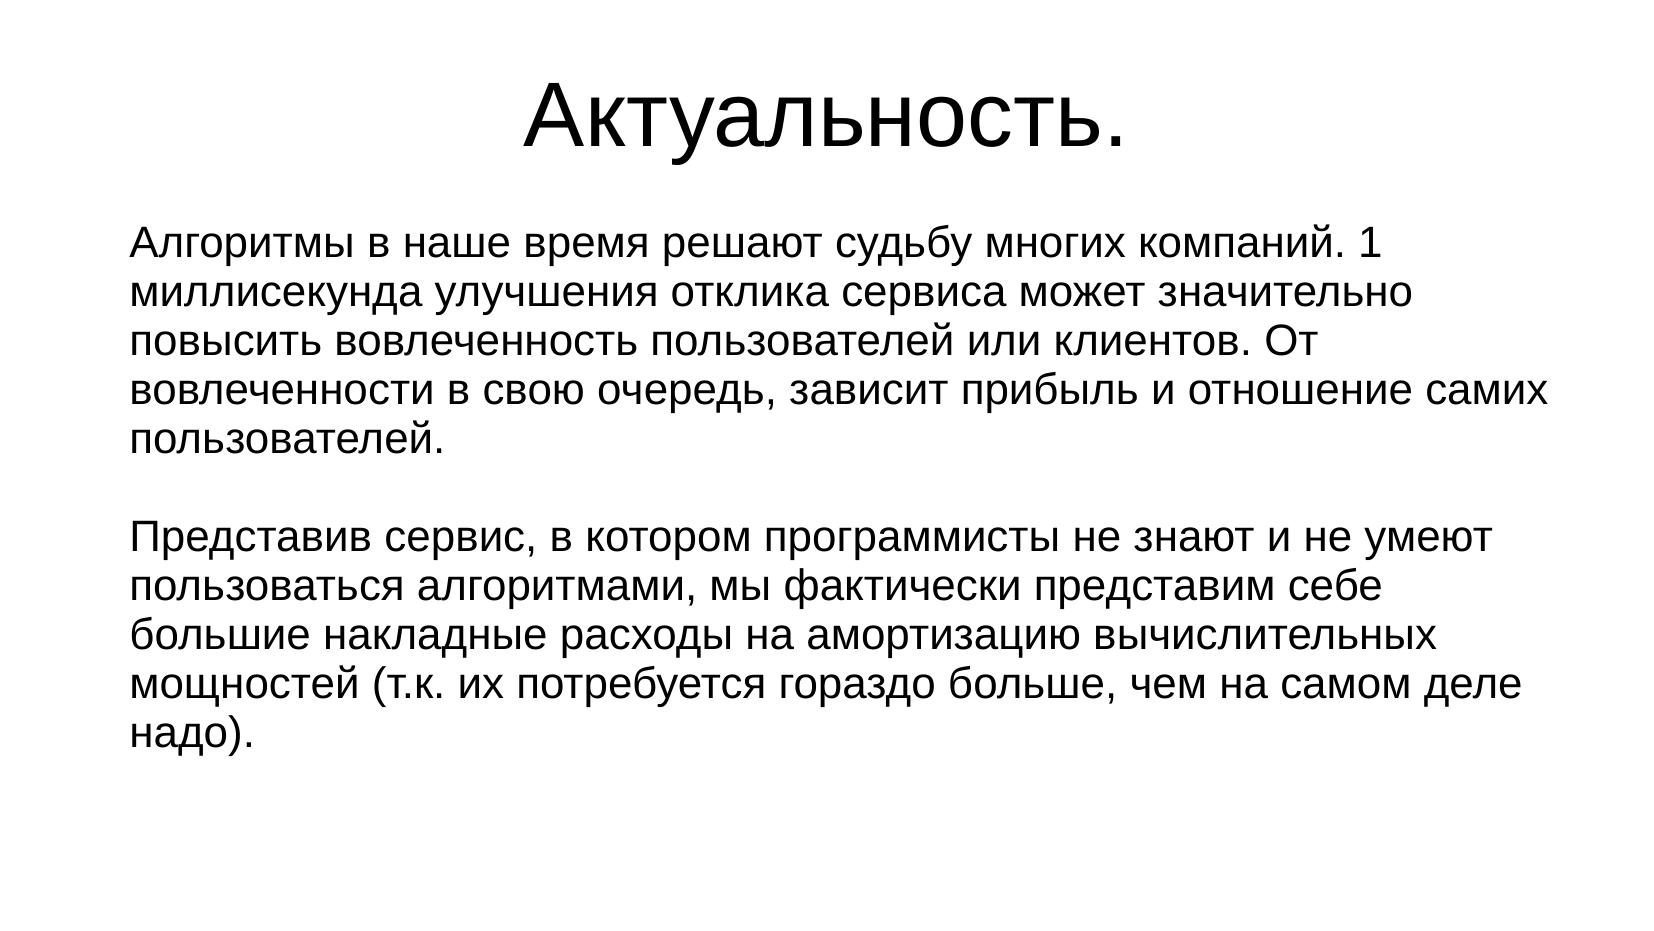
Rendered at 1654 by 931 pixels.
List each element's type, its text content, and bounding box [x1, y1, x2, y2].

list Алгоритмы в наше время решают судьбу многих компаний. 1 миллисекунда улучшения отклика сервиса может значительно повысить вовлеченность пользователей или клиентов. От вовлеченности в свою очередь, зависит прибыль и отношение самих пользователей. Представив сервис, в котором программисты не знают и не умеют пользоваться алгоритмами, мы фактически представим себе большие накладные расходы на амортизацию вычислительных мощностей (т.к. их потребуется гораздо больше, чем на самом деле надо). [82, 217, 1571, 758]
title Актуальность. [82, 37, 1571, 193]
